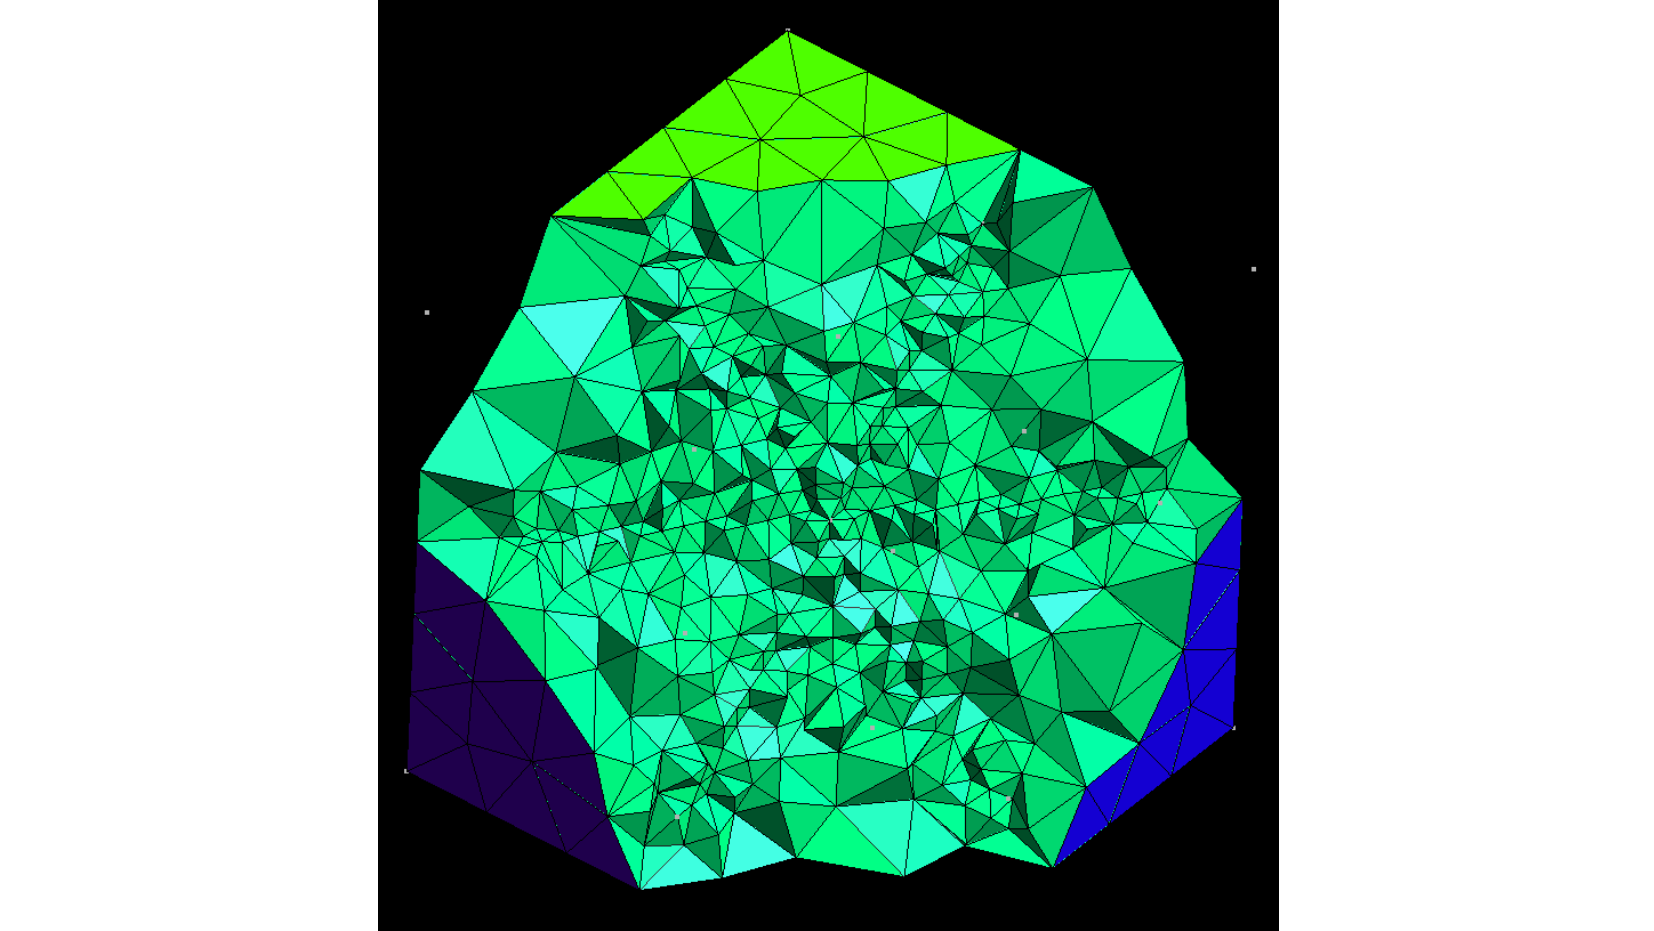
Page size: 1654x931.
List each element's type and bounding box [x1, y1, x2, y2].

picture [378, 0, 1279, 931]
